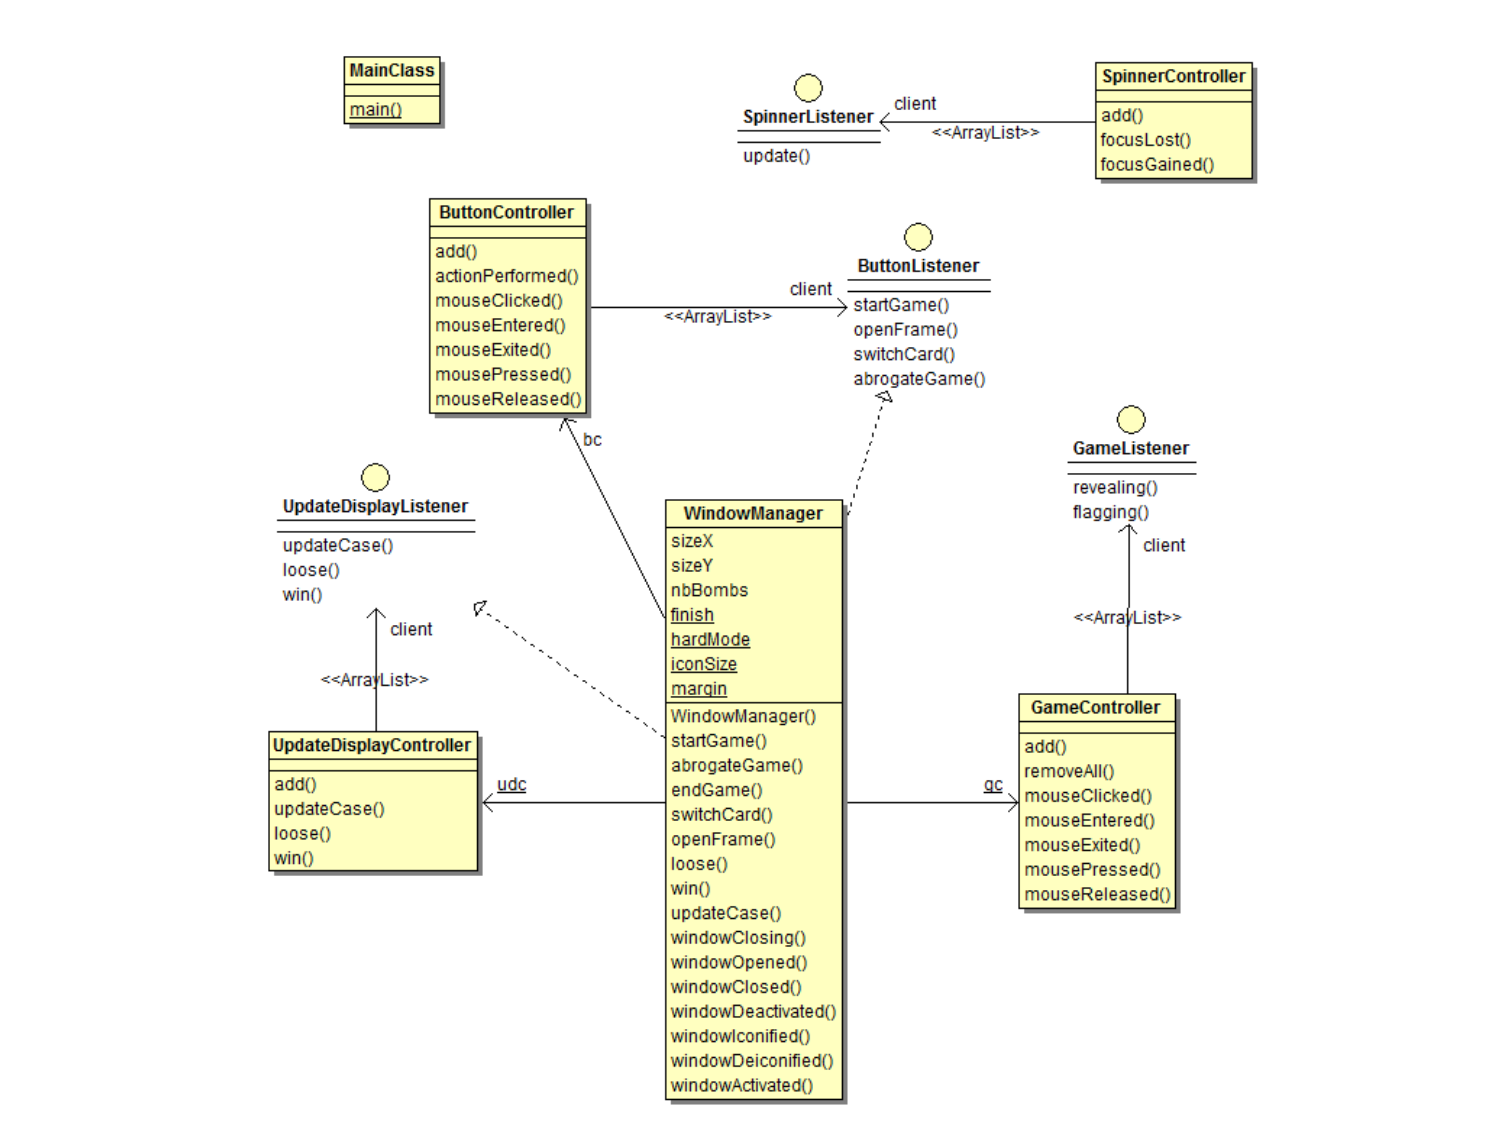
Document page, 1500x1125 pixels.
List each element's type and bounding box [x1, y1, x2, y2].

picture [228, 13, 1272, 1112]
